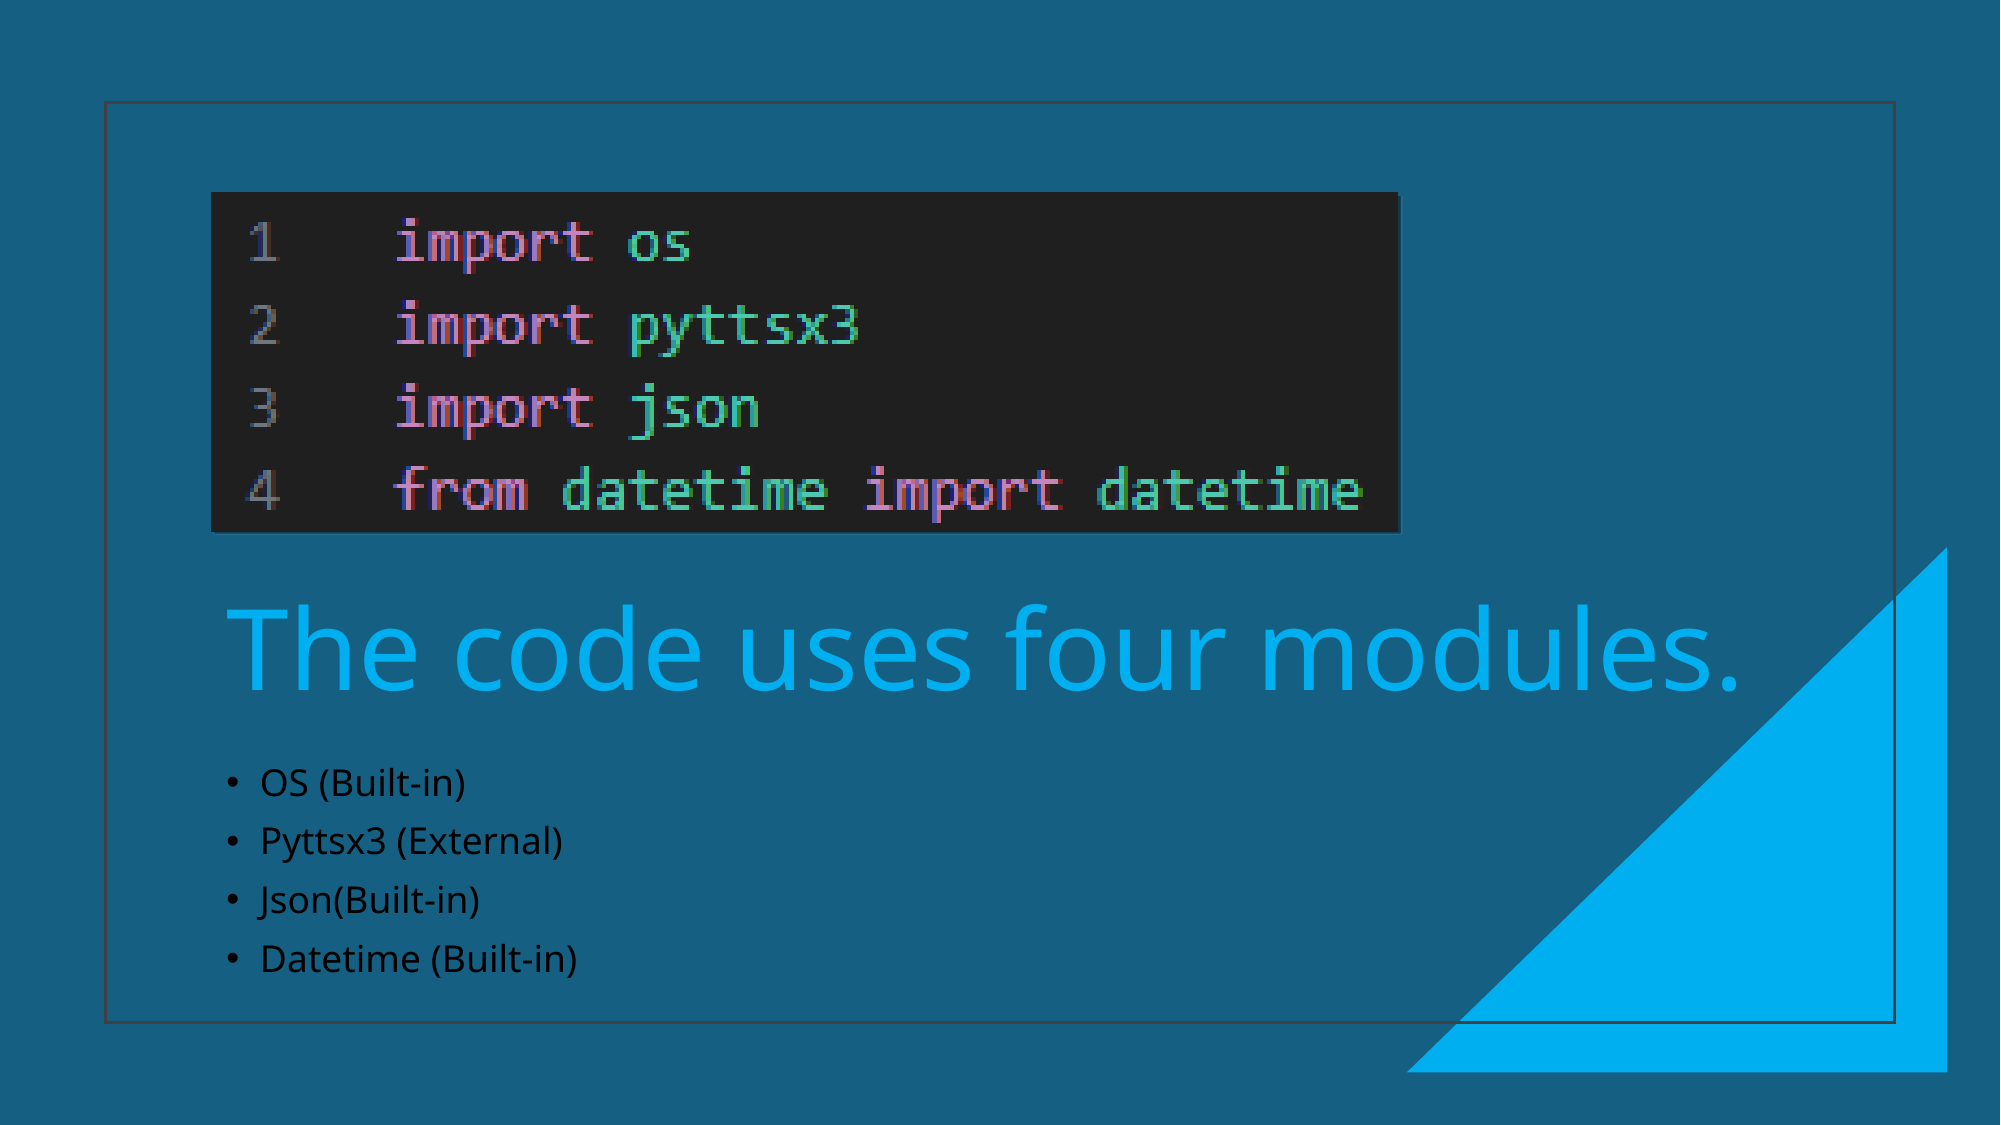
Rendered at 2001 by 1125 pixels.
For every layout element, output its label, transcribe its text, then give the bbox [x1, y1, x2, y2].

picture [211, 192, 1398, 532]
list OS (Built-in) Pyttsx3 (External) Json(Built-in) Datetime (Built-in) [211, 756, 1483, 988]
title The code uses four modules. [211, 560, 1766, 747]
text_box [0, 0, 2000, 1125]
